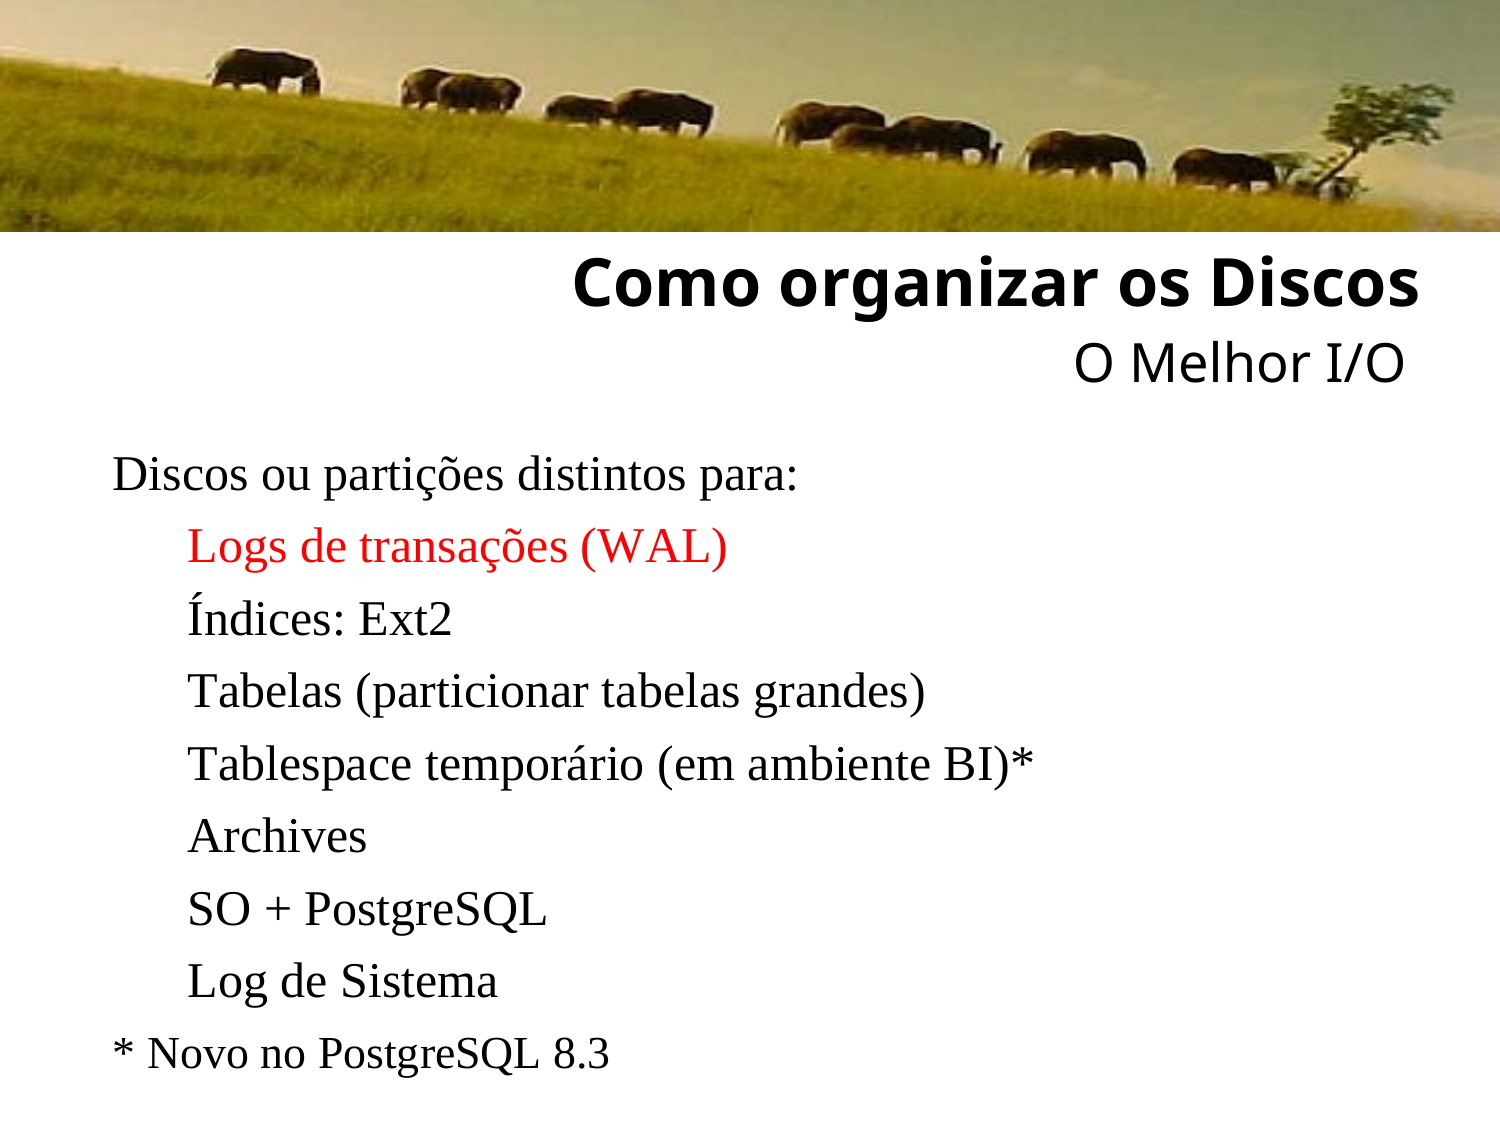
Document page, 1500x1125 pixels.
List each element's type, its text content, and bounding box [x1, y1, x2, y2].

list Discos ou partições distintos para: Logs de transações (WAL) Índices: Ext2 Tabelas (particionar tabelas grandes) Tablespace temporário (em ambiente BI)* Archives SO + PostgreSQL Log de Sistema * Novo no PostgreSQL 8.3 [112, 442, 1388, 1093]
text_box Como organizar os Discos O Melhor I/O [265, 232, 1436, 390]
picture [0, 0, 1500, 232]
